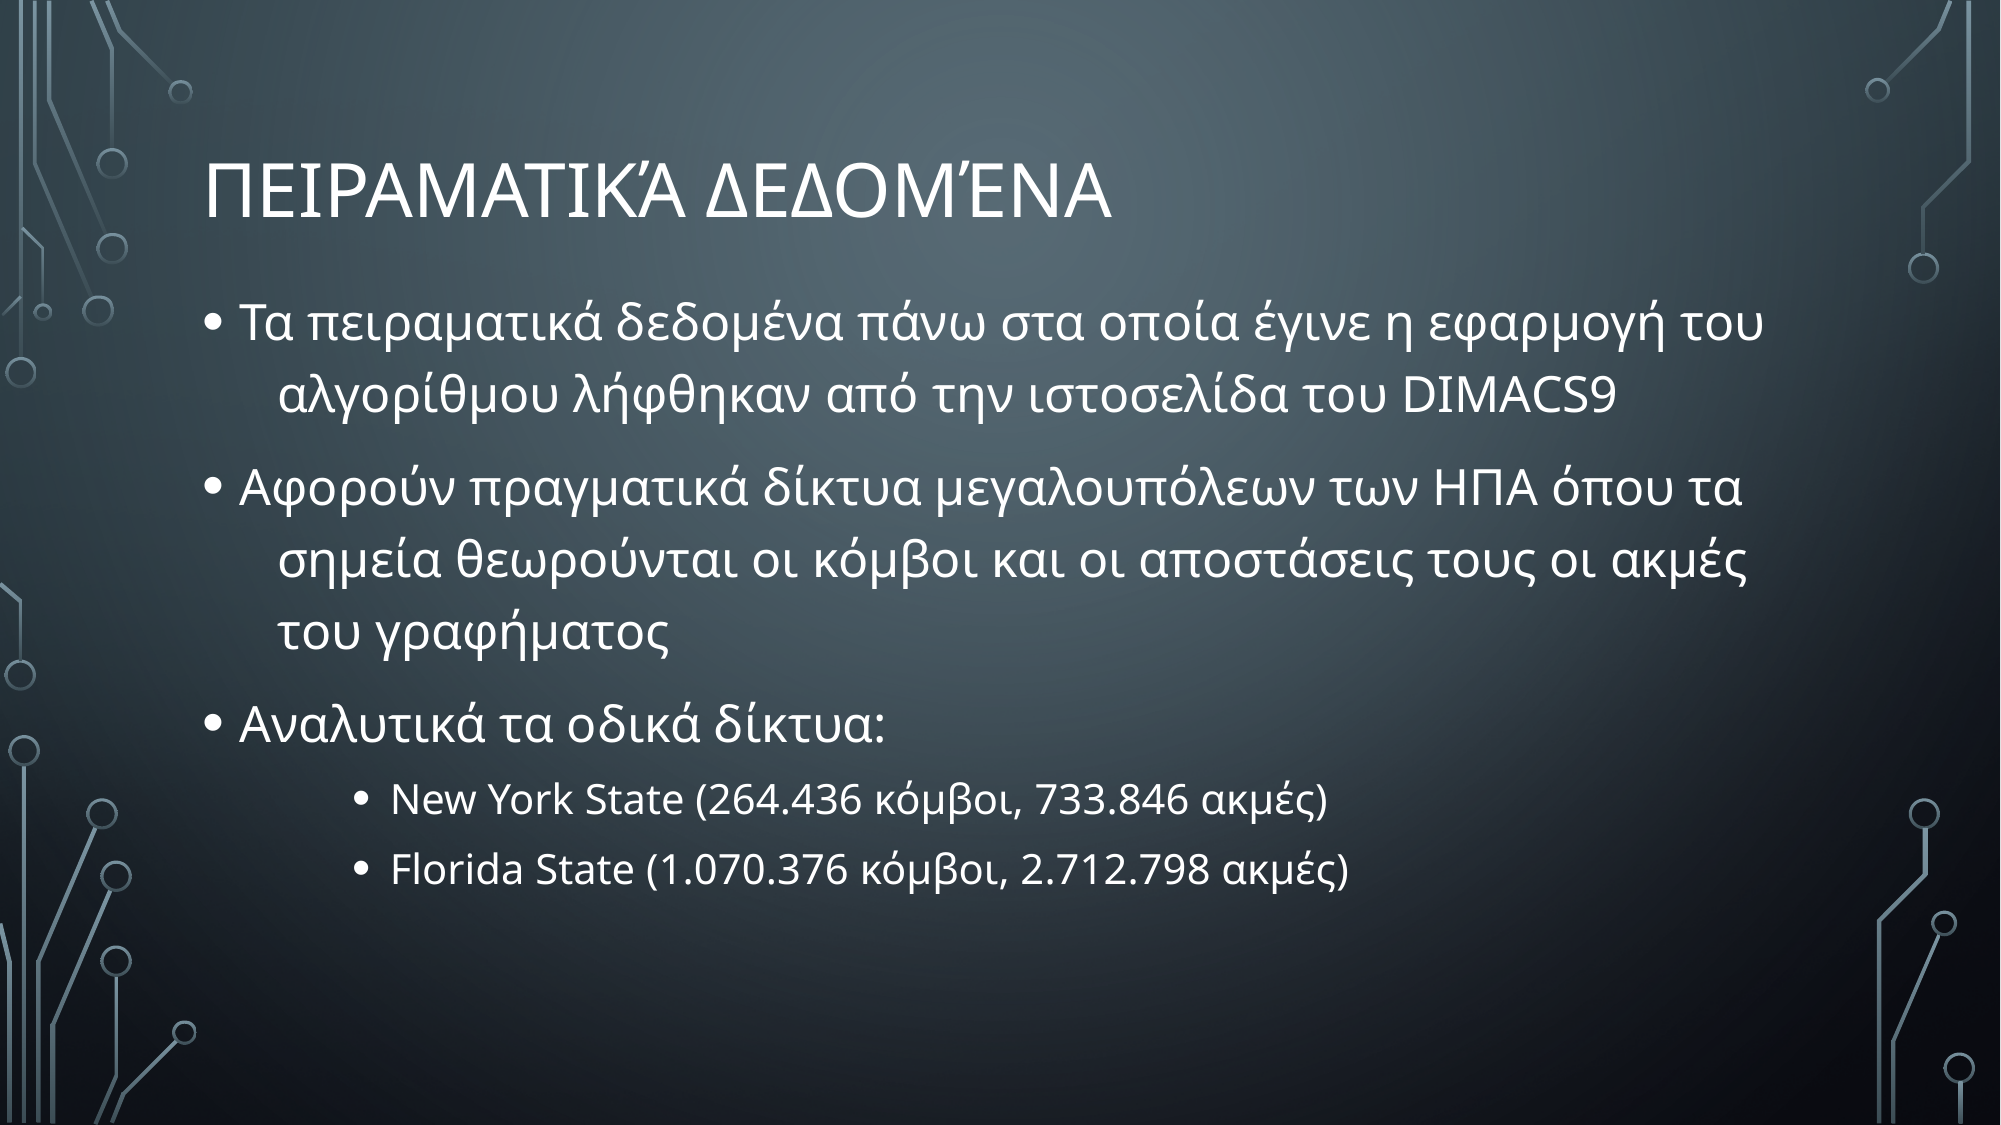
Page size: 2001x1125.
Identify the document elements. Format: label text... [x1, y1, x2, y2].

title ΠΕΙΡΑΜΑΤΙΚΆ ΔΕΔΟΜΈΝΑ [187, 101, 1813, 270]
list Τα πειραματικά δεδομένα πάνω στα οποία έγινε η εφαρμογή του αλγορίθμου λήφθηκαν από την ιστοσελίδα του DIMACS9 Αφορούν πραγματικά δίκτυα μεγαλουπόλεων των ΗΠΑ όπου τα σημεία θεωρούνται οι κόμβοι και οι αποστάσεις τους οι ακμές του γραφήματος Αναλυτικά τα οδικά δίκτυα: New York State (264.436 κόμβοι, 733.846 ακμές) Florida State (1.070.376 κόμβοι, 2.712.798 ακμές) [187, 270, 1813, 951]
